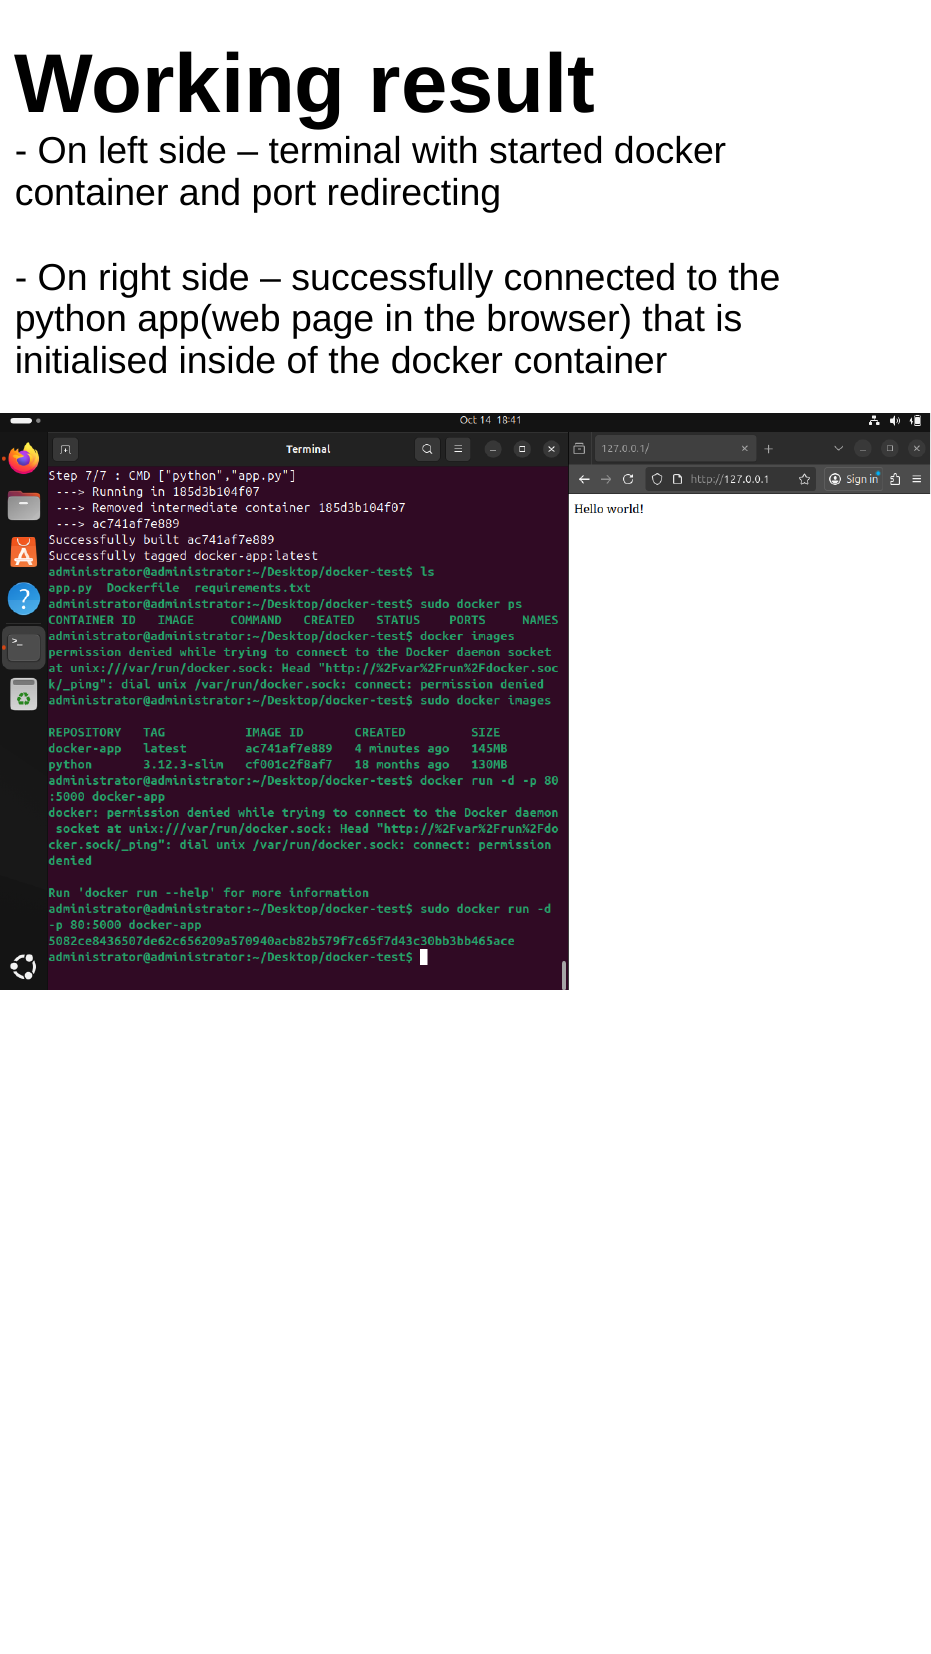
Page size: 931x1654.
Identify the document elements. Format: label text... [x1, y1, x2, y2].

text_box Working result - On left side – terminal with started docker container and port redirecting - On right side – successfully connected to the python app(web page in the browser) that is initialised inside of the docker container [0, 29, 857, 390]
picture [0, 413, 931, 990]
